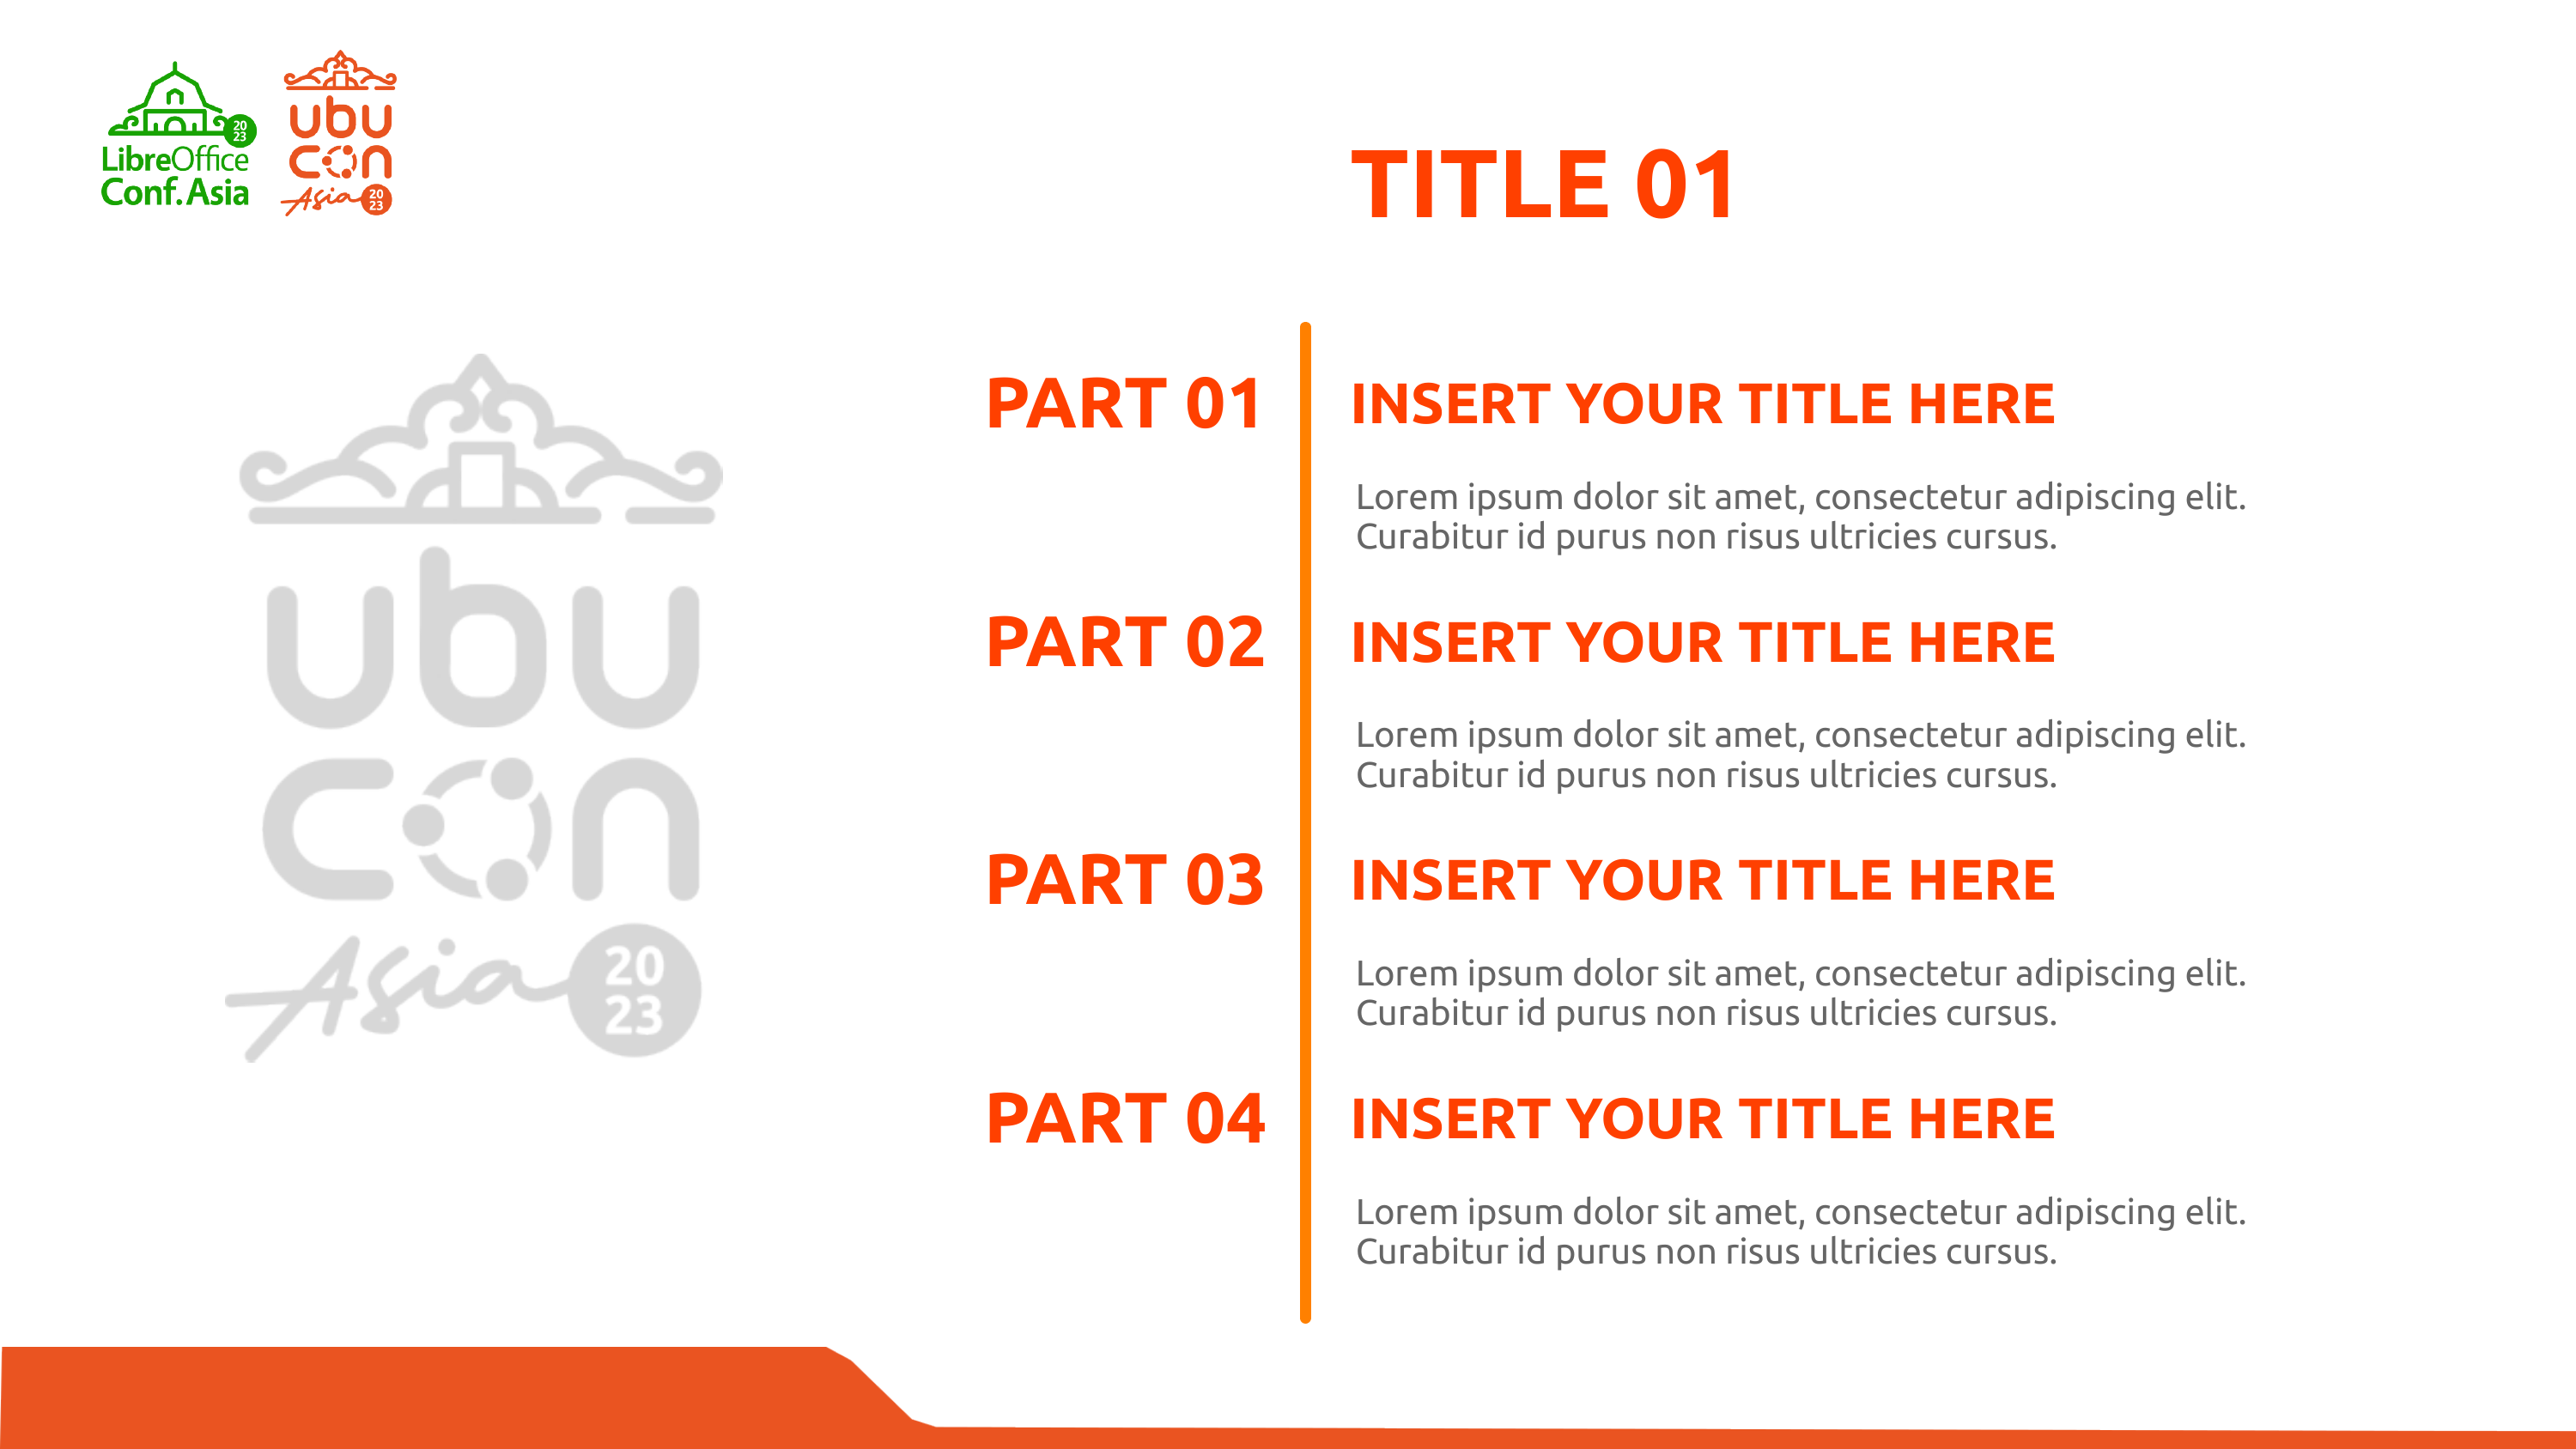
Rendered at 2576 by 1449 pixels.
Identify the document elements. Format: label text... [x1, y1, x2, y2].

text_box PART 04 [954, 1069, 1280, 1163]
title Lorem ipsum dolor sit amet, consectetur adipiscing elit. Curabitur id purus non risus ultricies cursus. [1355, 1180, 2255, 1282]
picture [101, 50, 397, 216]
title Lorem ipsum dolor sit amet, consectetur adipiscing elit. Curabitur id purus non risus ultricies cursus. [1355, 943, 2255, 1043]
text_box INSERT YOUR TITLE HERE [1337, 1079, 2147, 1264]
picture [0, 1347, 2576, 1449]
title Lorem ipsum dolor sit amet, consectetur adipiscing elit. Curabitur id purus non risus ultricies cursus. [1355, 704, 2255, 805]
title Lorem ipsum dolor sit amet, consectetur adipiscing elit. Curabitur id purus non risus ultricies cursus. [1355, 465, 2255, 567]
text_box INSERT YOUR TITLE HERE [1337, 364, 2147, 549]
text_box INSERT YOUR TITLE HERE [1337, 602, 2147, 788]
text_box PART 03 [954, 831, 1280, 925]
text_box TITLE 01 [1337, 120, 1853, 243]
text_box PART 01 [927, 354, 1280, 448]
text_box PART 02 [954, 592, 1280, 687]
text_box INSERT YOUR TITLE HERE [1337, 840, 2147, 1026]
